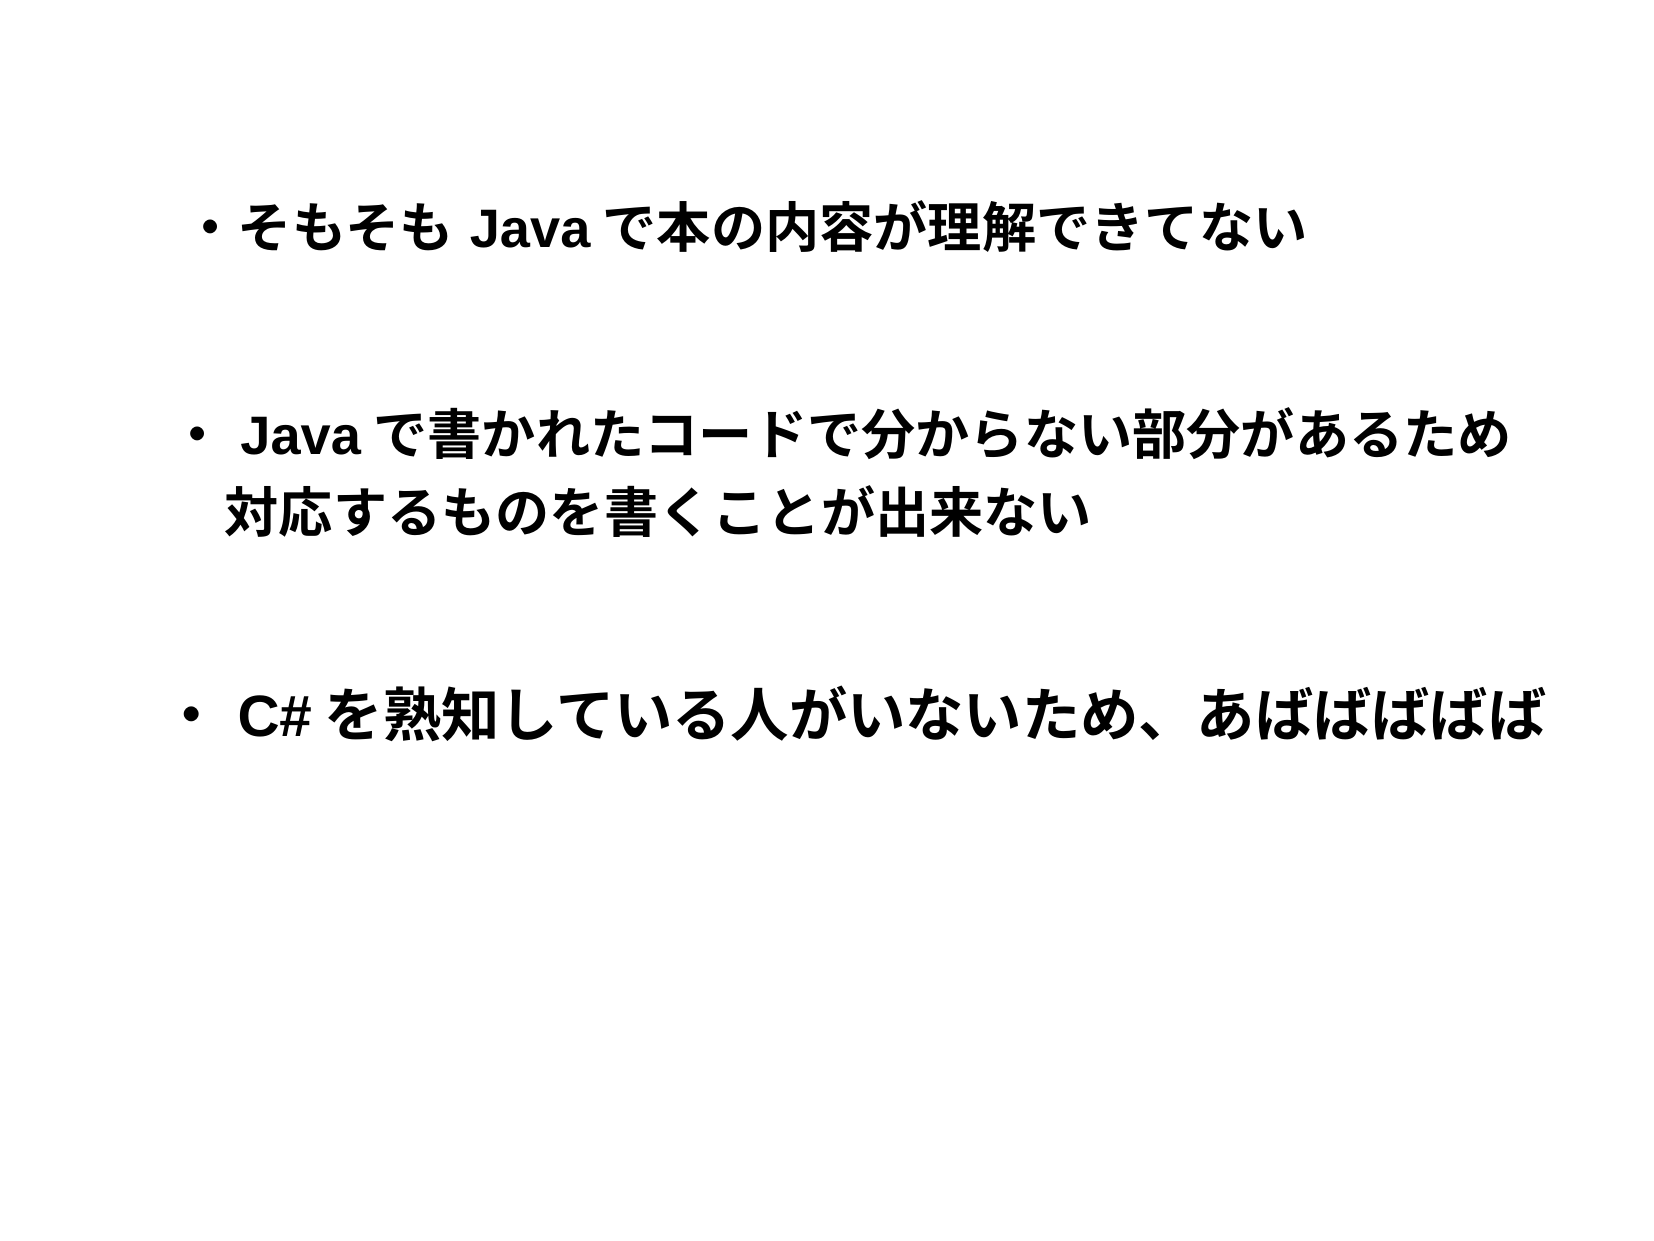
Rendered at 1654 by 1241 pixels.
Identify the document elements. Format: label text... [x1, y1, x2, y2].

text_box ・そもそもJavaで本の内容が理解できてない [169, 177, 1329, 254]
text_box ・C#を熟知している人がいないため、あばばばばば [147, 661, 1571, 743]
text_box ・Javaで書かれたコードで分からない部分があるため 対応するものを書くことが出来ない [155, 383, 1536, 523]
